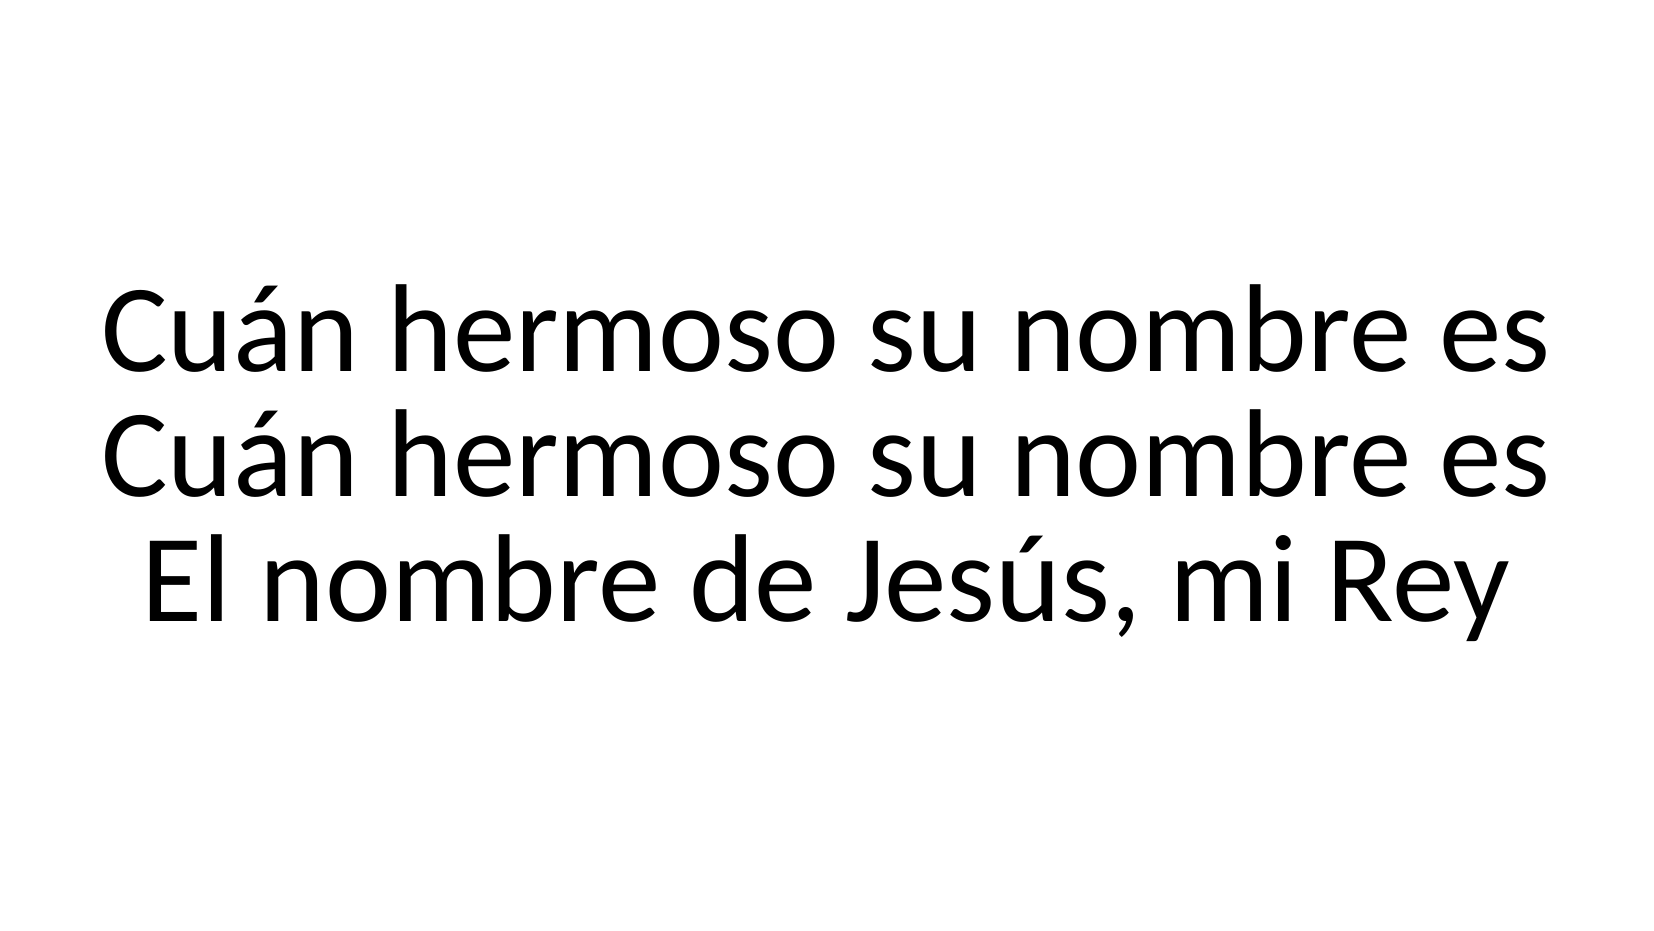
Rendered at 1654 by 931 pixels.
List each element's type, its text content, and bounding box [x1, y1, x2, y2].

title Cuán hermoso su nombre es Cuán hermoso su nombre es El nombre de Jesús, mi Rey [0, 0, 1654, 931]
